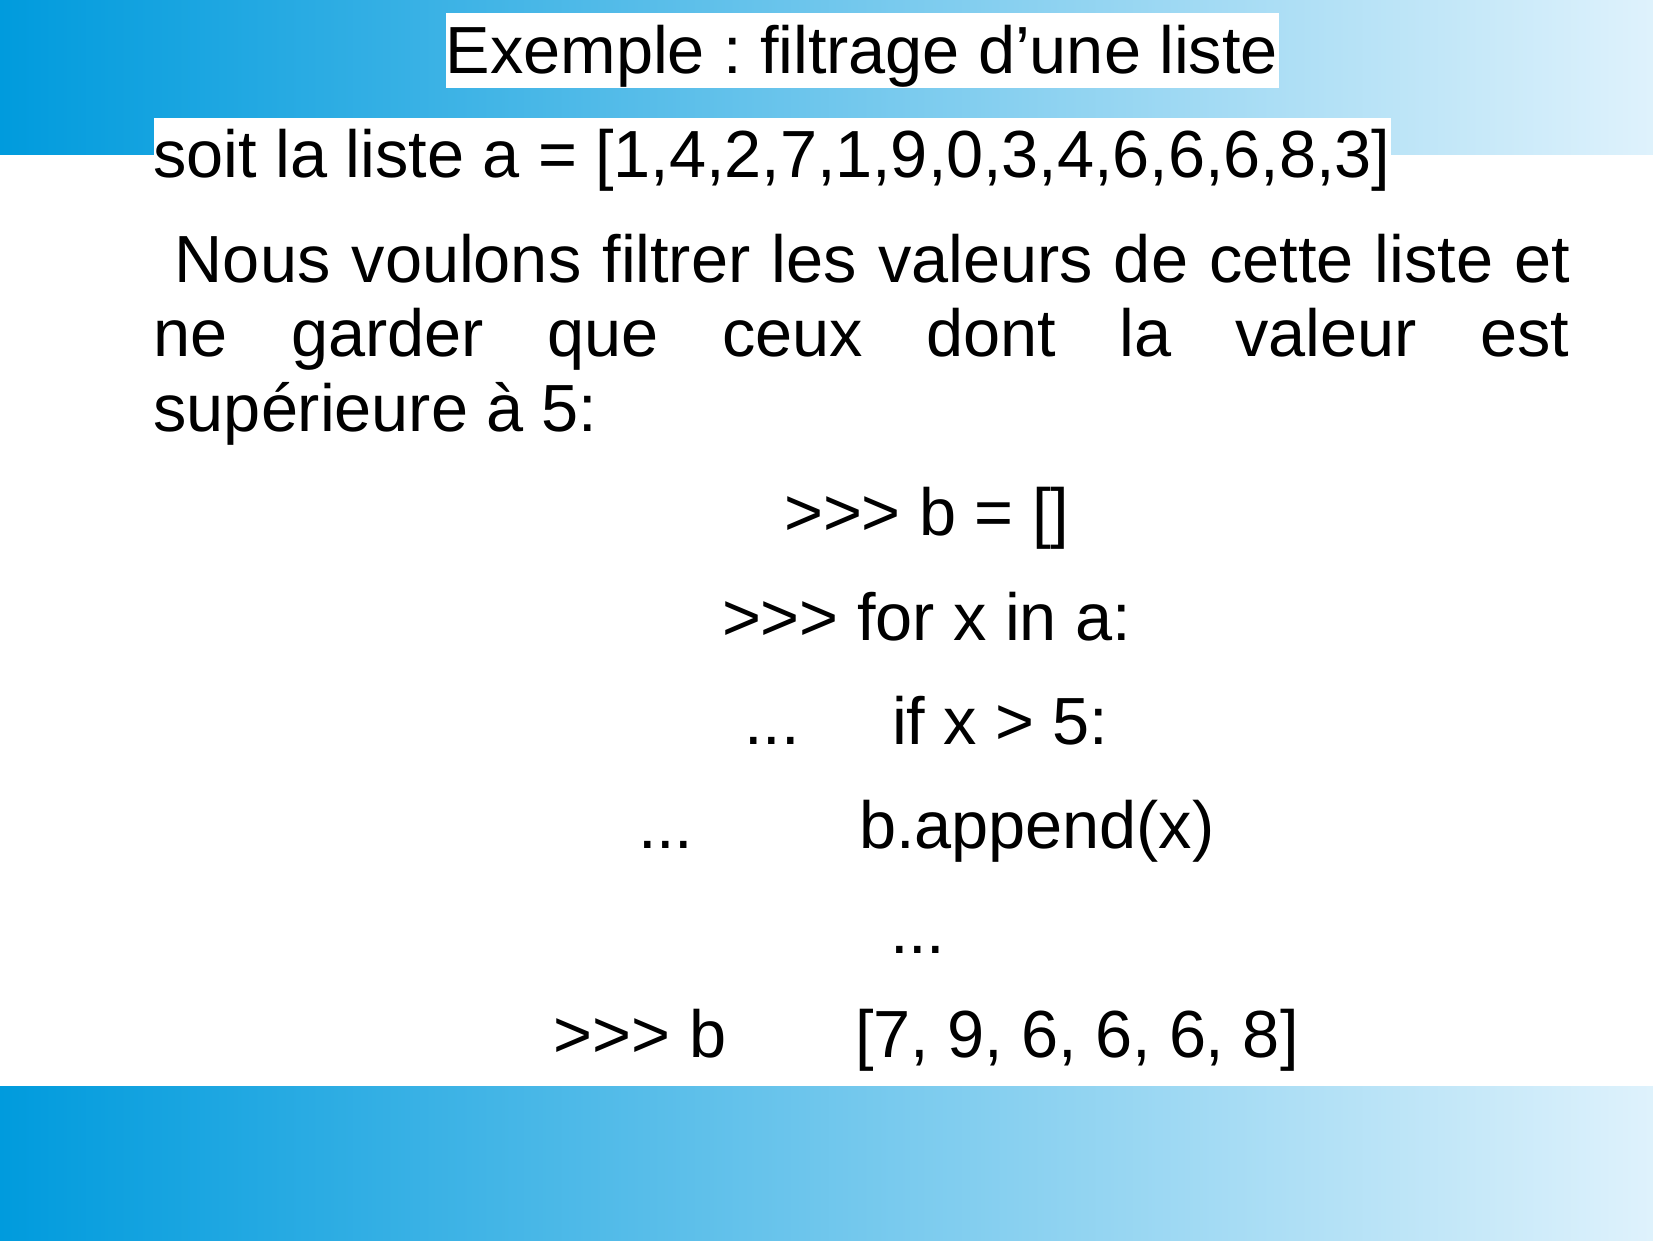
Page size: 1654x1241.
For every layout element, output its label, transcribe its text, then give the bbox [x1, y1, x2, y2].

subtitle Exemple : filtrage d’une liste soit la liste a = [1,4,2,7,1,9,0,3,4,6,6,6,8,3] Nous voulons filtrer les valeurs de cette liste et ne garder que ceux dont la valeur est supérieure à 5: >>> b = [] >>> for x in a: ... if x > 5: ... b.append(x) ... >>> b [7, 9, 6, 6, 6, 8] [82, 12, 1571, 1241]
